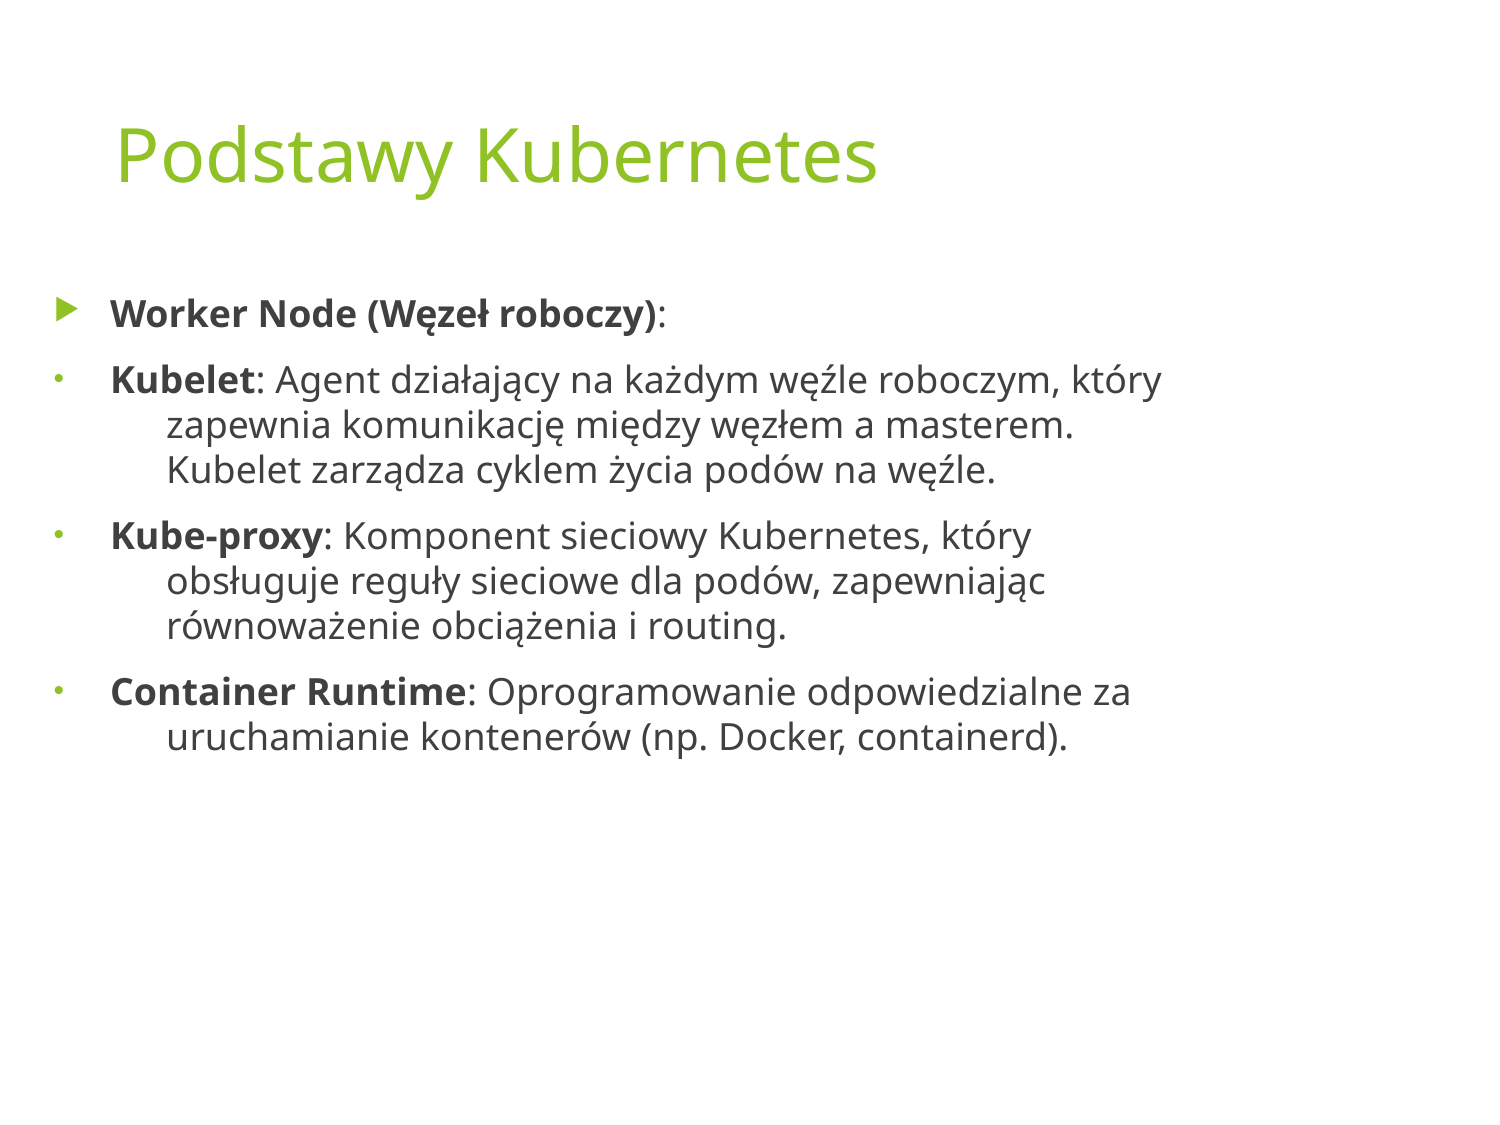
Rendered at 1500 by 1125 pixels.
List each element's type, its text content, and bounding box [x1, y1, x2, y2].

list Worker Node (Węzeł roboczy): Kubelet: Agent działający na każdym węźle roboczym, który zapewnia komunikację między węzłem a masterem. Kubelet zarządza cyklem życia podów na węźle. Kube-proxy: Komponent sieciowy Kubernetes, który obsługuje reguły sieciowe dla podów, zapewniając równoważenie obciążenia i routing. Container Runtime: Oprogramowanie odpowiedzialne za uruchamianie kontenerów (np. Docker, containerd). [38, 282, 1203, 1125]
title Podstawy Kubernetes [99, 99, 1142, 282]
